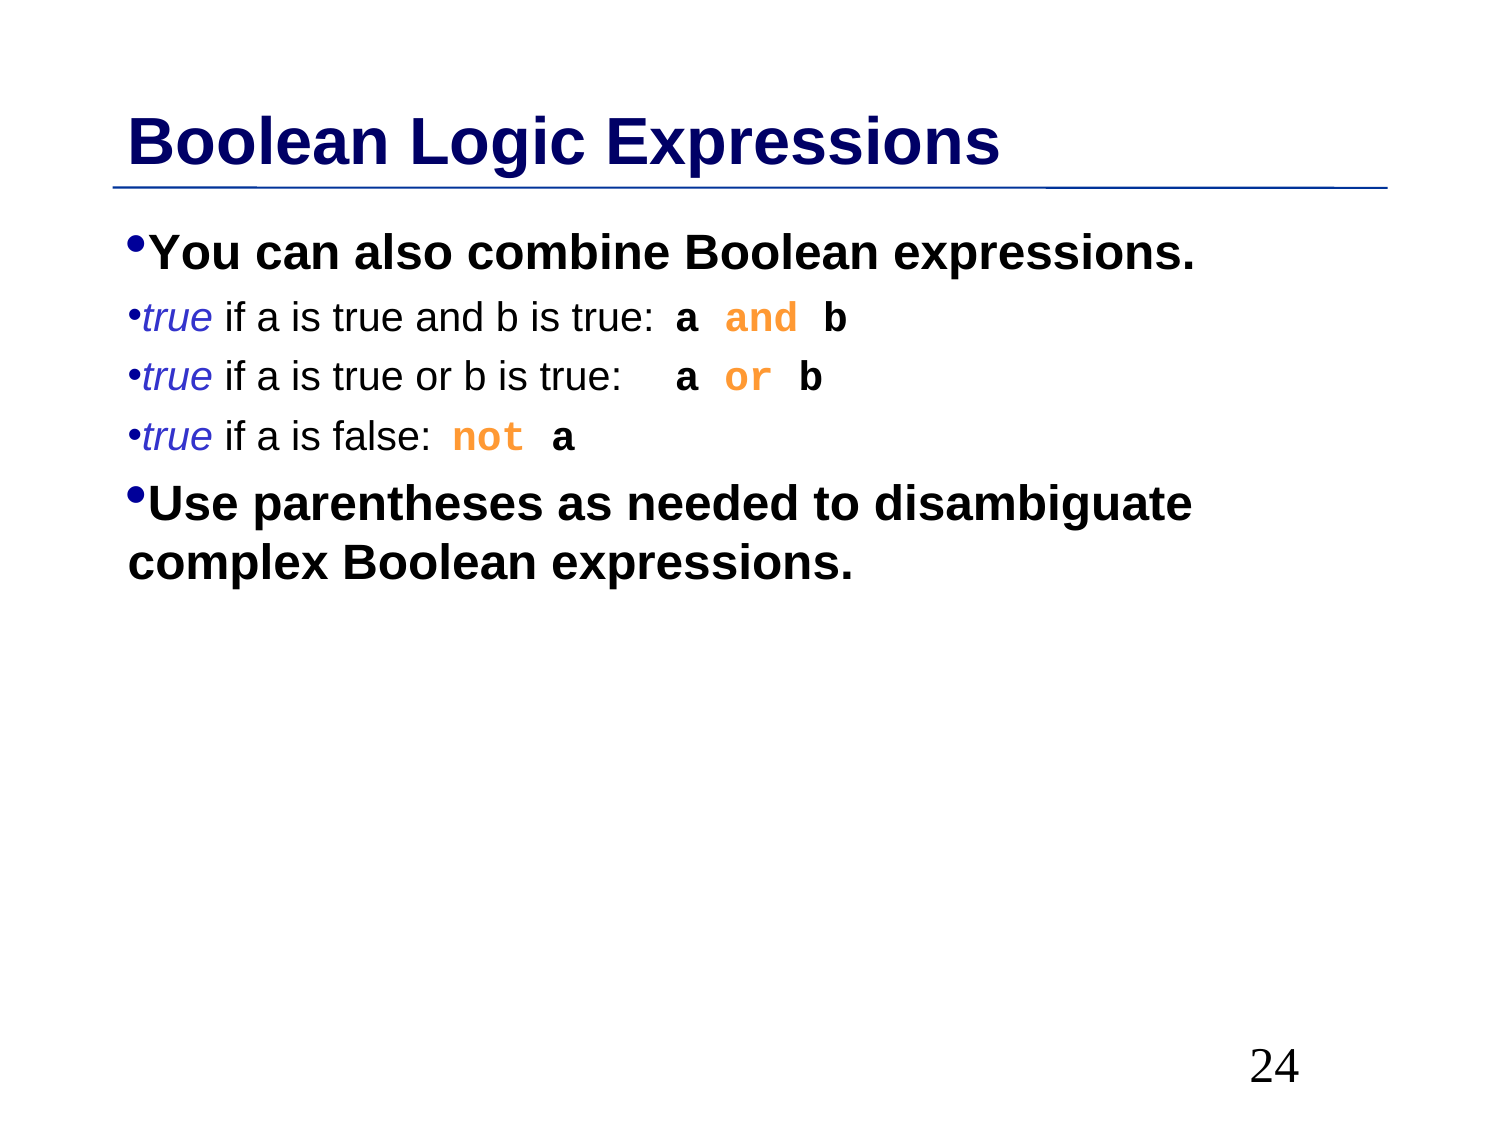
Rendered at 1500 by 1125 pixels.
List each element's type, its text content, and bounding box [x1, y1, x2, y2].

text_box <number> [1074, 994, 1387, 1125]
title Boolean Logic Expressions [112, 89, 1388, 185]
list You can also combine Boolean expressions. true if a is true and b is true: a and b true if a is true or b is true: a or b true if a is false: not a Use parentheses as needed to disambiguate complex Boolean expressions. [112, 212, 1388, 602]
